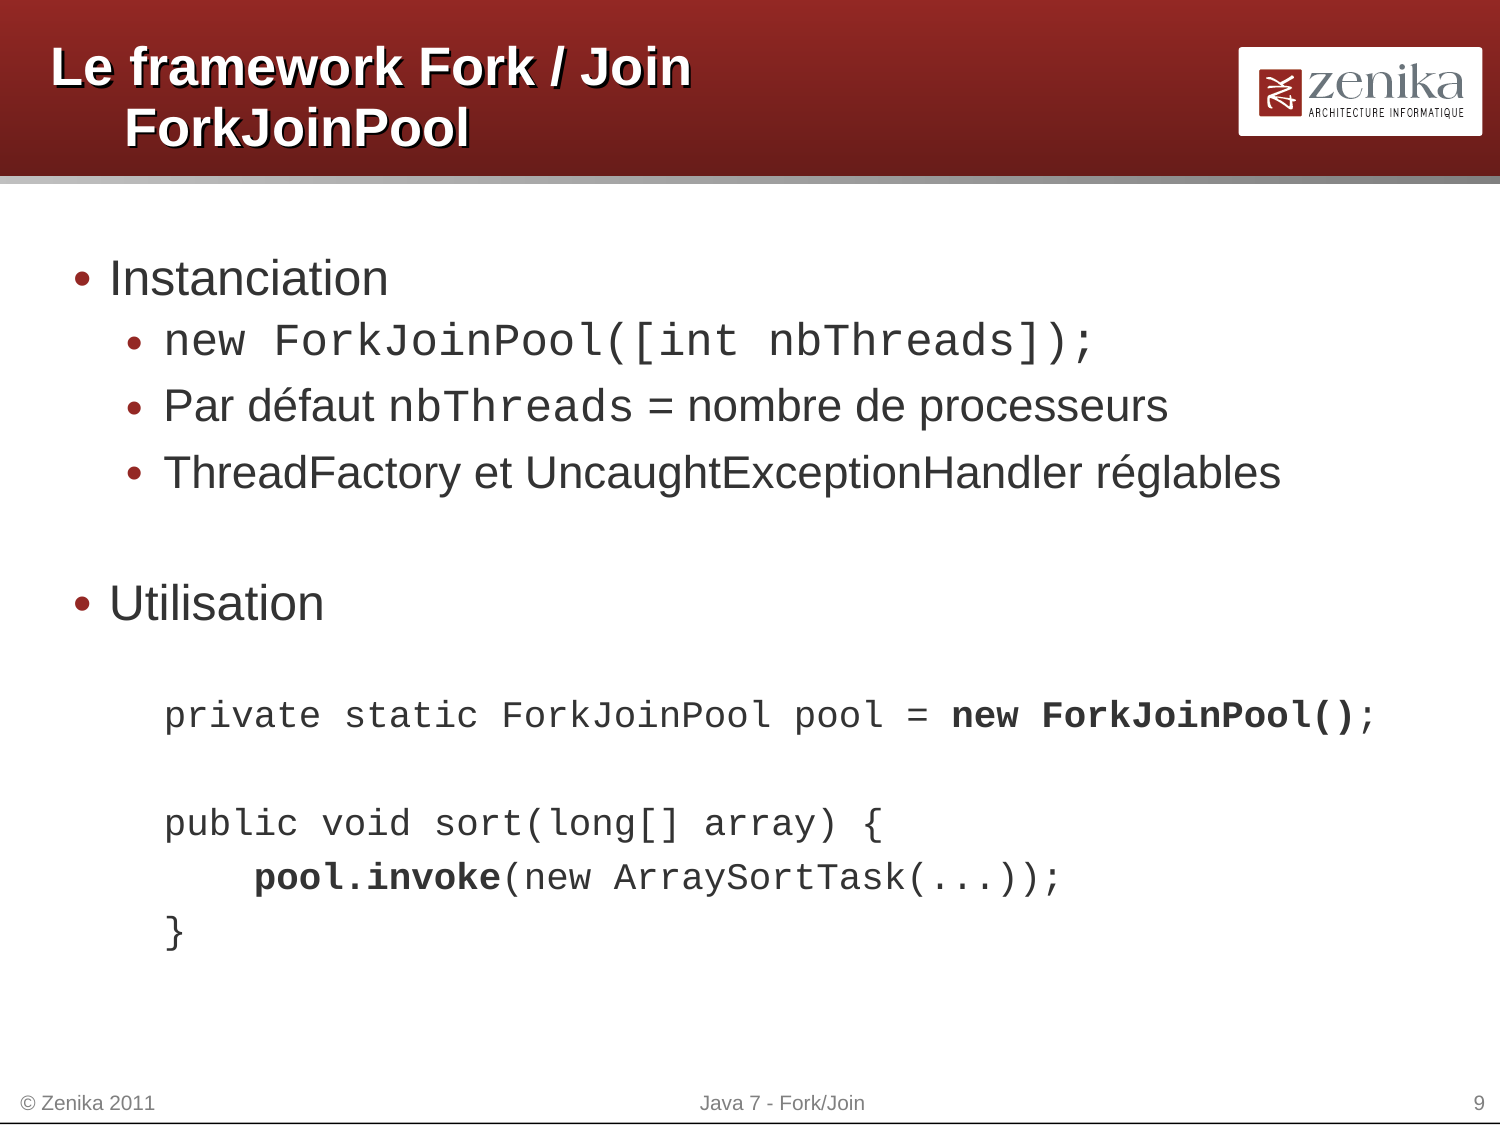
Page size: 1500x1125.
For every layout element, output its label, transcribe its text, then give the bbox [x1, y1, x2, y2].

picture [1257, 58, 1464, 125]
list Instanciation new ForkJoinPool([int nbThreads]); Par défaut nbThreads = nombre de processeurs ThreadFactory et UncaughtExceptionHandler réglables Utilisation private static ForkJoinPool pool = new ForkJoinPool(); public void sort(long[] array) { pool.invoke(new ArraySortTask(...)); } [50, 249, 1435, 1079]
title Le framework Fork / Join ForkJoinPool [50, 15, 1206, 180]
